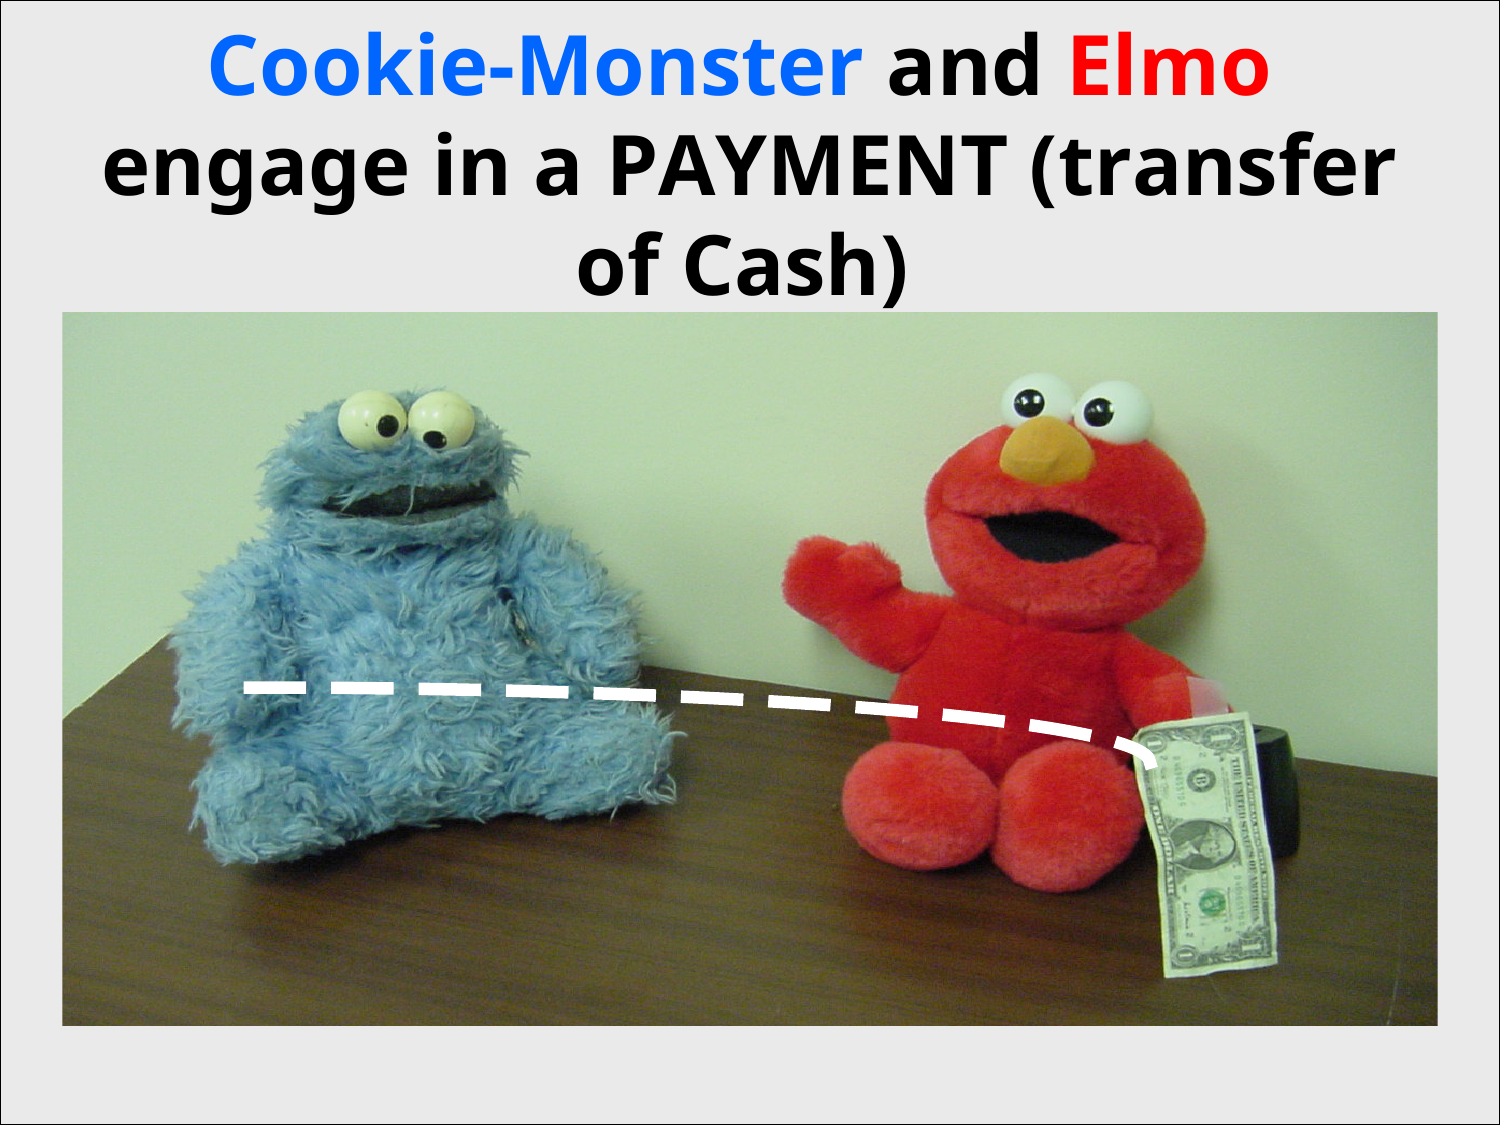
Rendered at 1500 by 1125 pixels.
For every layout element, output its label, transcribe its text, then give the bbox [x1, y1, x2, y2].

picture [62, 312, 1438, 1026]
title Cookie-Monster and Elmo engage in a PAYMENT (transfer of Cash) [50, 37, 1450, 288]
text_box [0, 0, 1500, 1125]
